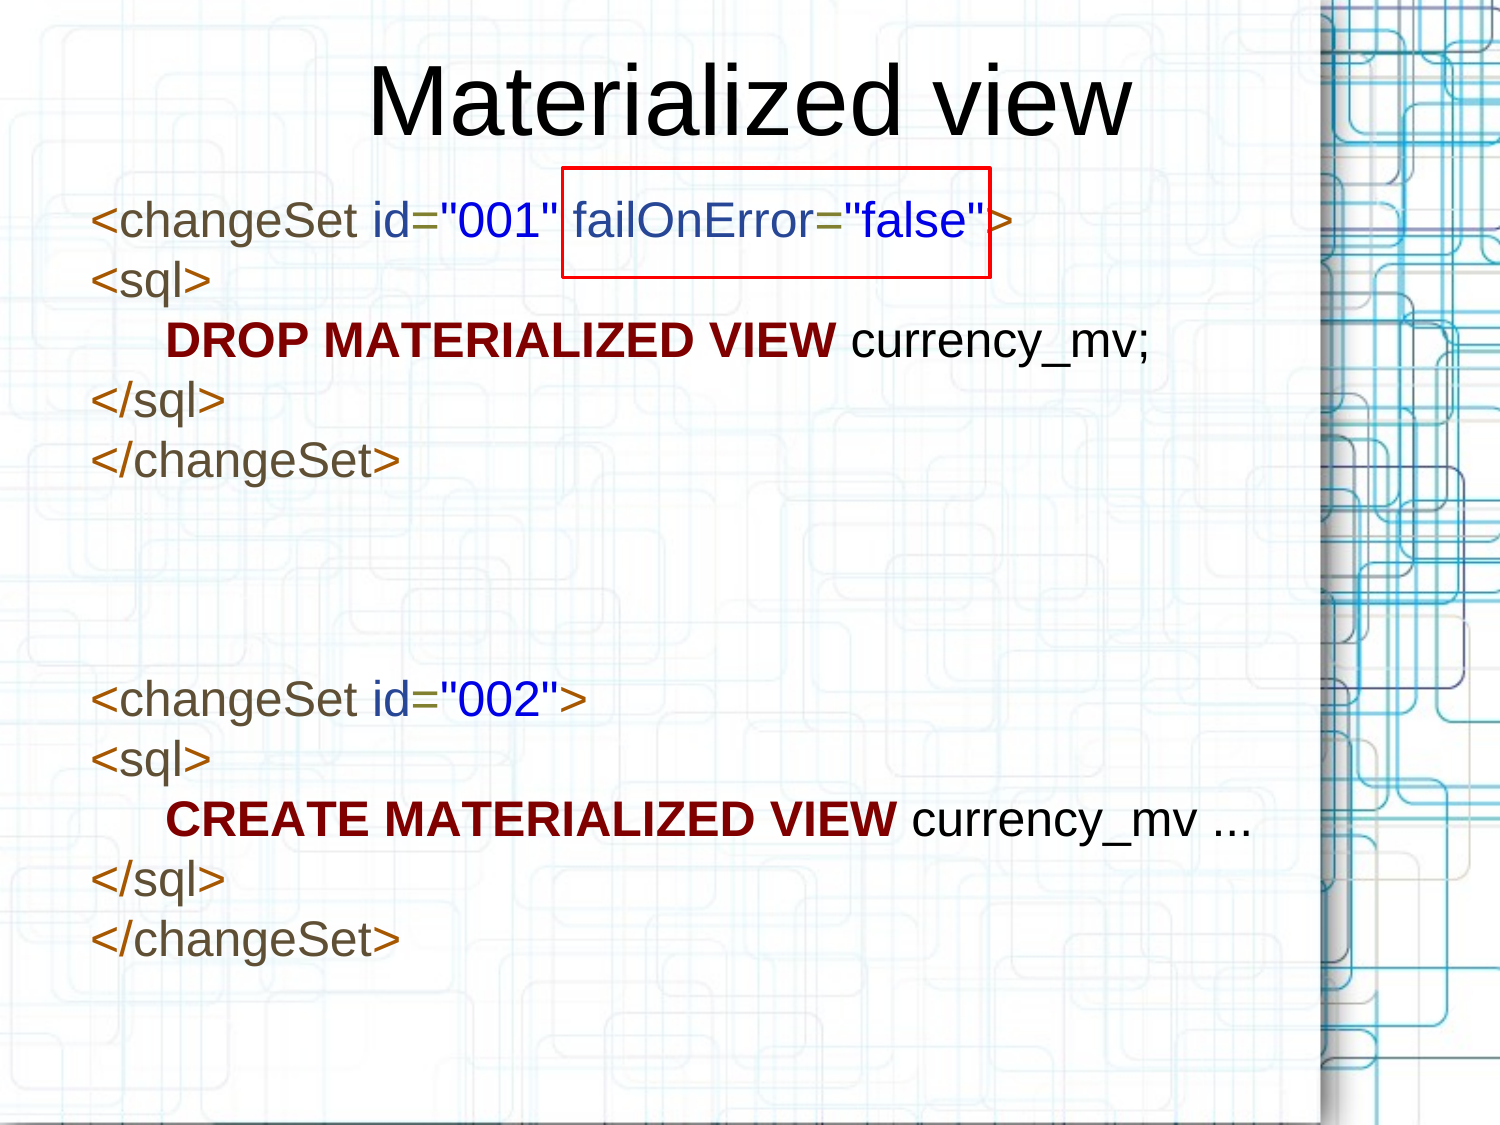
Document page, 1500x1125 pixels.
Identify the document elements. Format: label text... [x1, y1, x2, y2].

list <changeSet id="001" failOnError="false"> <sql> DROP MATERIALIZED VIEW currency_mv; </sql> </changeSet> [75, 172, 1459, 546]
list <changeSet id="002"> <sql> CREATE MATERIALIZED VIEW currency_mv ... </sql> </changeSet> [75, 651, 1459, 1024]
list <changeSet id="001" failOnError="false"> <sql> DROP MATERIALIZED VIEW currency_mv; </sql> </changeSet> [564, 172, 988, 276]
picture [0, 0, 1500, 1125]
title Materialized view [75, 0, 1425, 171]
